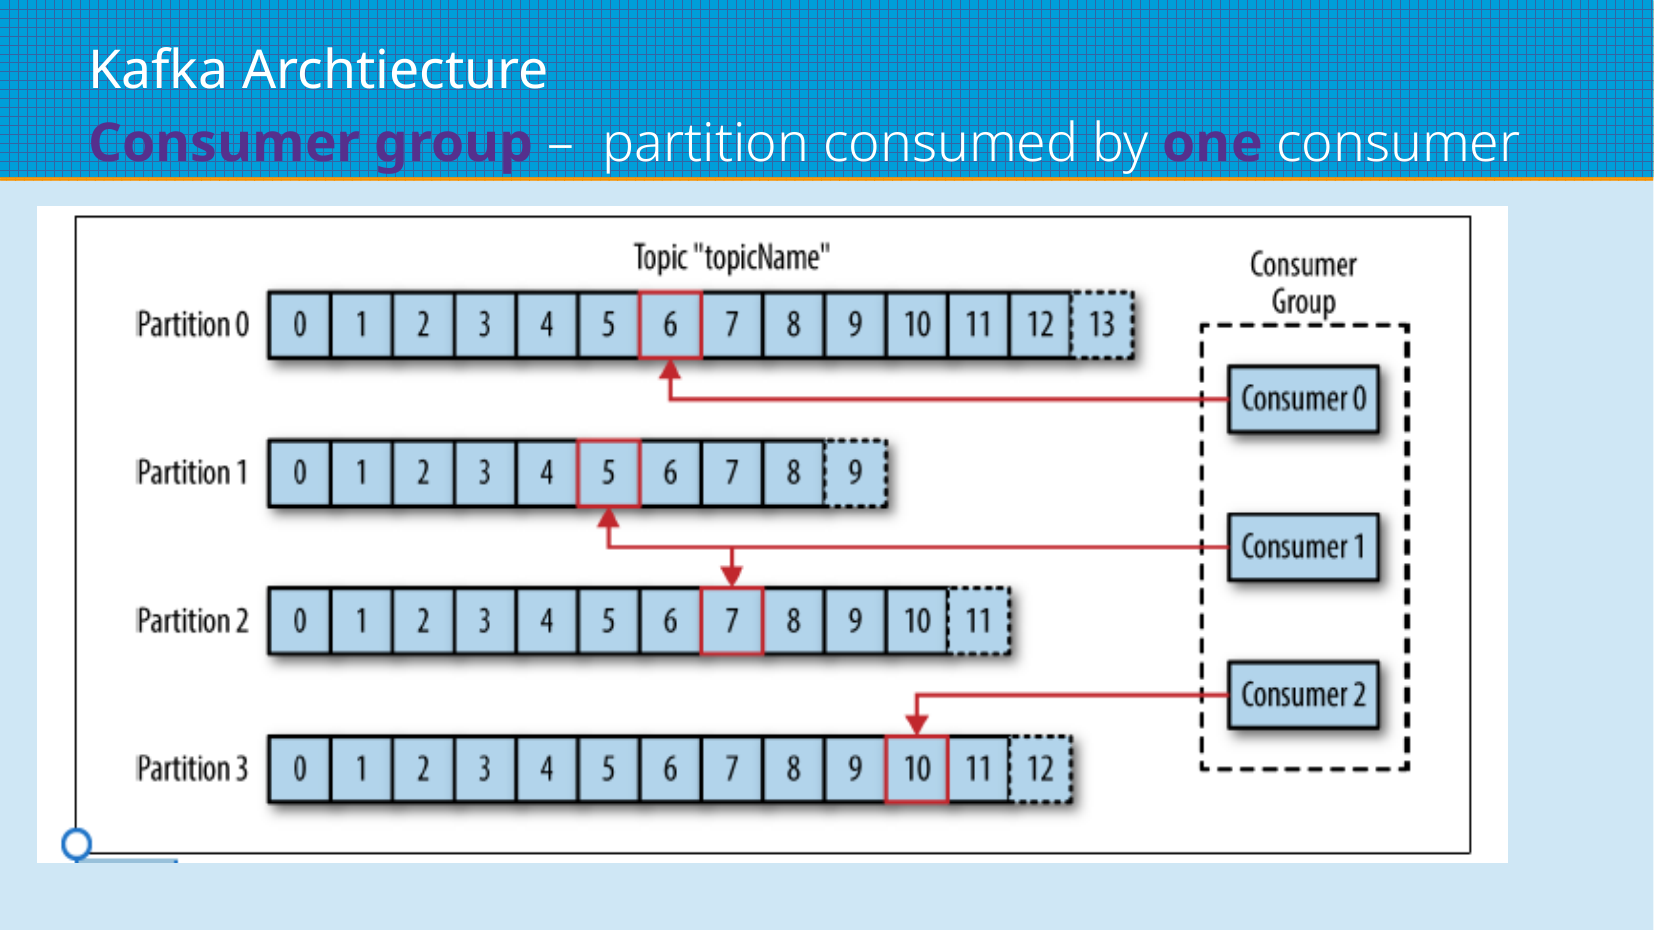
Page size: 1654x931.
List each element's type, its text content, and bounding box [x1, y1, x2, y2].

title Kafka Archtiecture Consumer group – partition consumed by one consumer [88, 14, 1565, 178]
picture [37, 206, 1508, 863]
